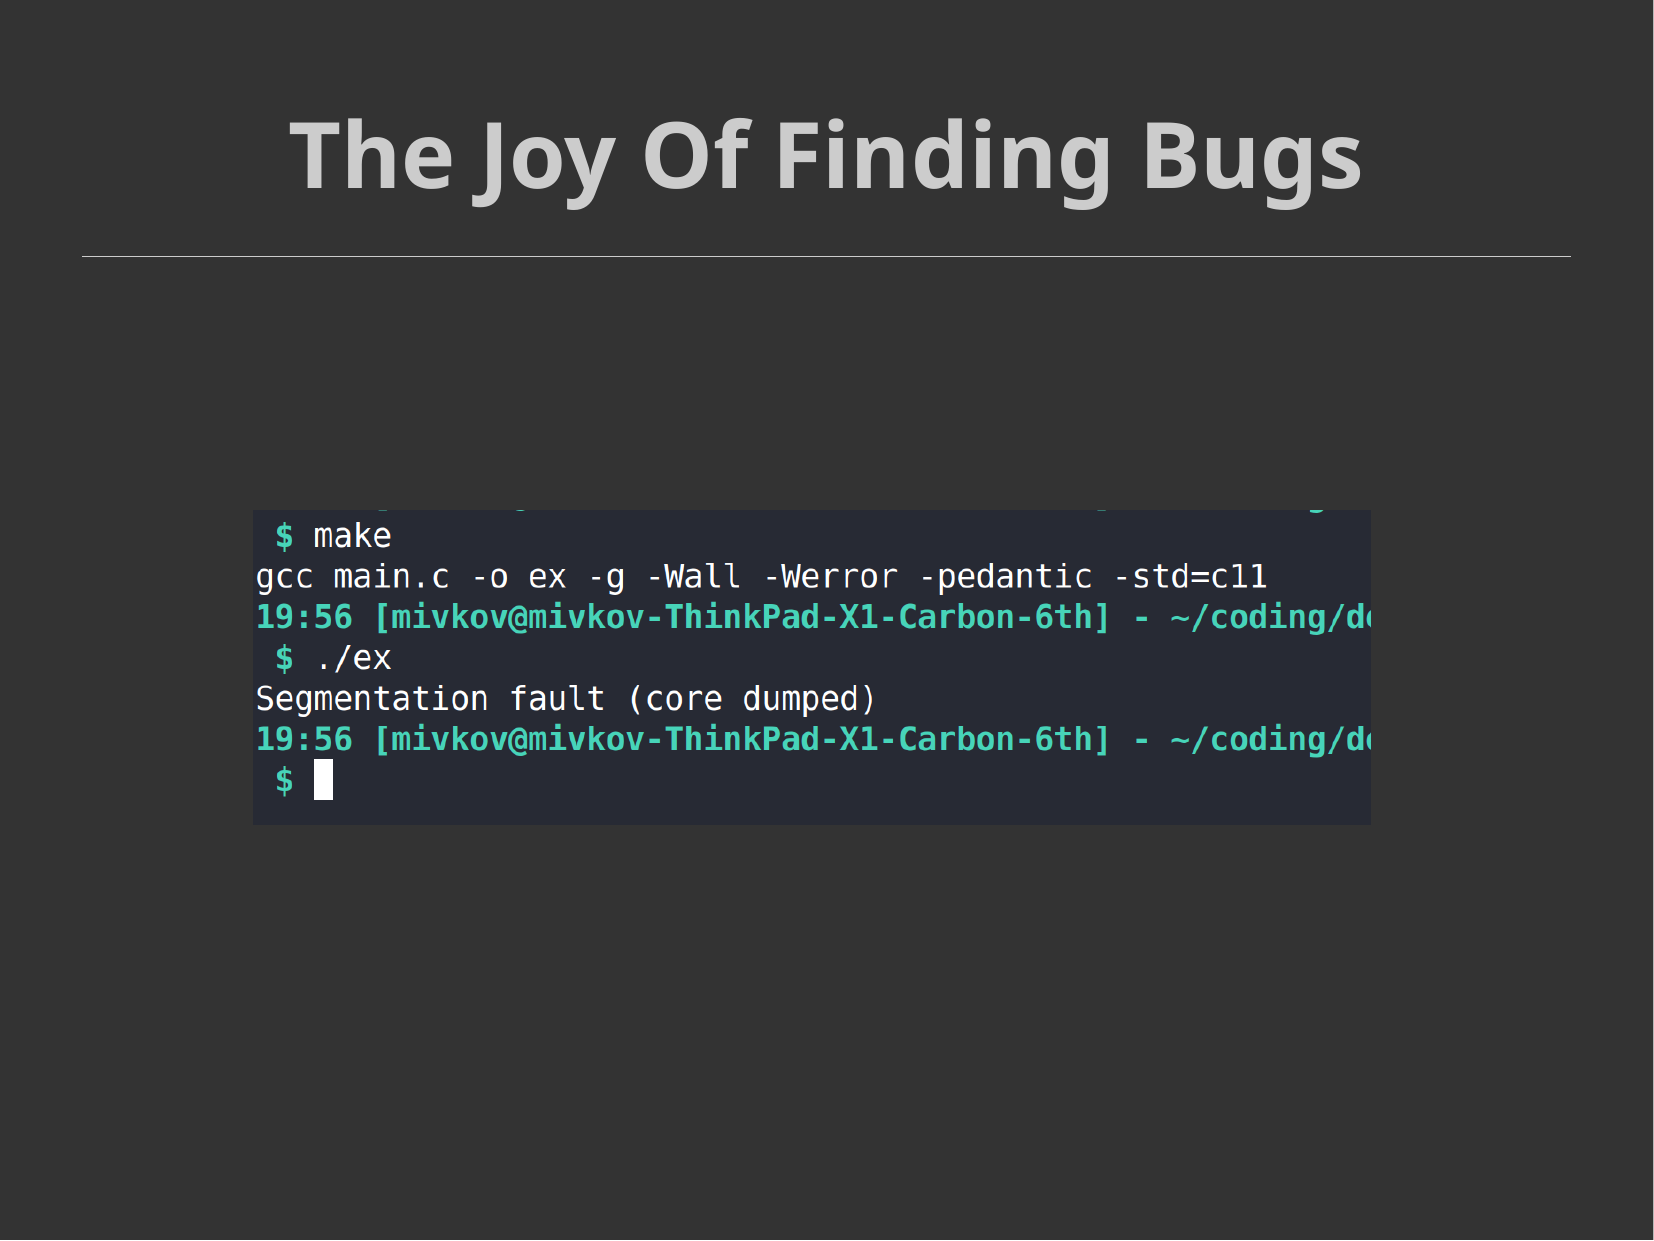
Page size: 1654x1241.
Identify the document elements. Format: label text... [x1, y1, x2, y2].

picture [253, 510, 1371, 827]
title The Joy Of Finding Bugs [82, 49, 1571, 257]
